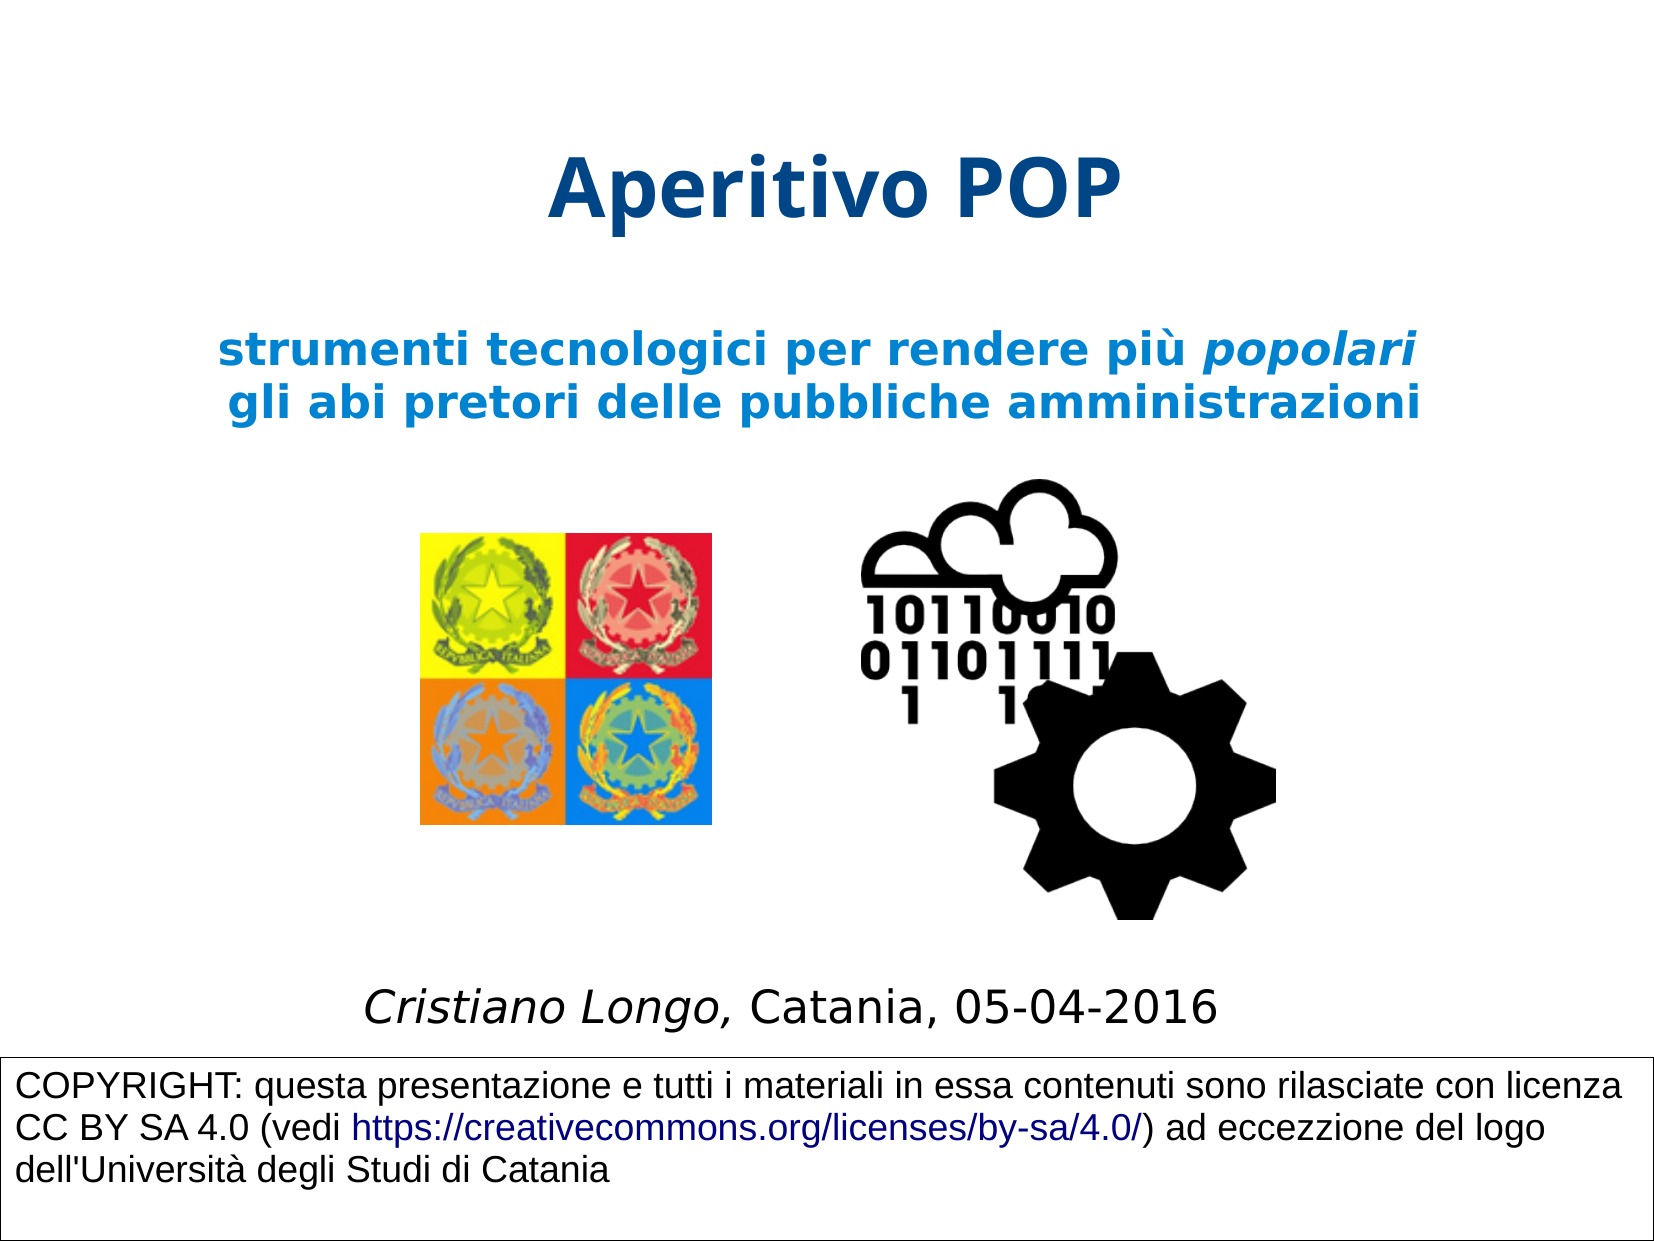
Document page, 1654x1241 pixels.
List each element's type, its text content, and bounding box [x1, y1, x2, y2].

title Aperitivo POP [82, 39, 1591, 315]
text_box COPYRIGHT: questa presentazione e tutti i materiali in essa contenuti sono rilasciate con licenza CC BY SA 4.0 (vedi https://creativecommons.org/licenses/by-sa/4.0/) ad eccezzione del logo dell'Università degli Studi di Catania [0, 1057, 1654, 1241]
text_box strumenti tecnologici per rendere più popolari gli abi pretori delle pubbliche amministrazioni [15, 315, 1636, 437]
picture [420, 533, 712, 826]
title Cristiano Longo, Catania, 05-04-2016 [37, 905, 1546, 1057]
picture [861, 479, 1276, 920]
